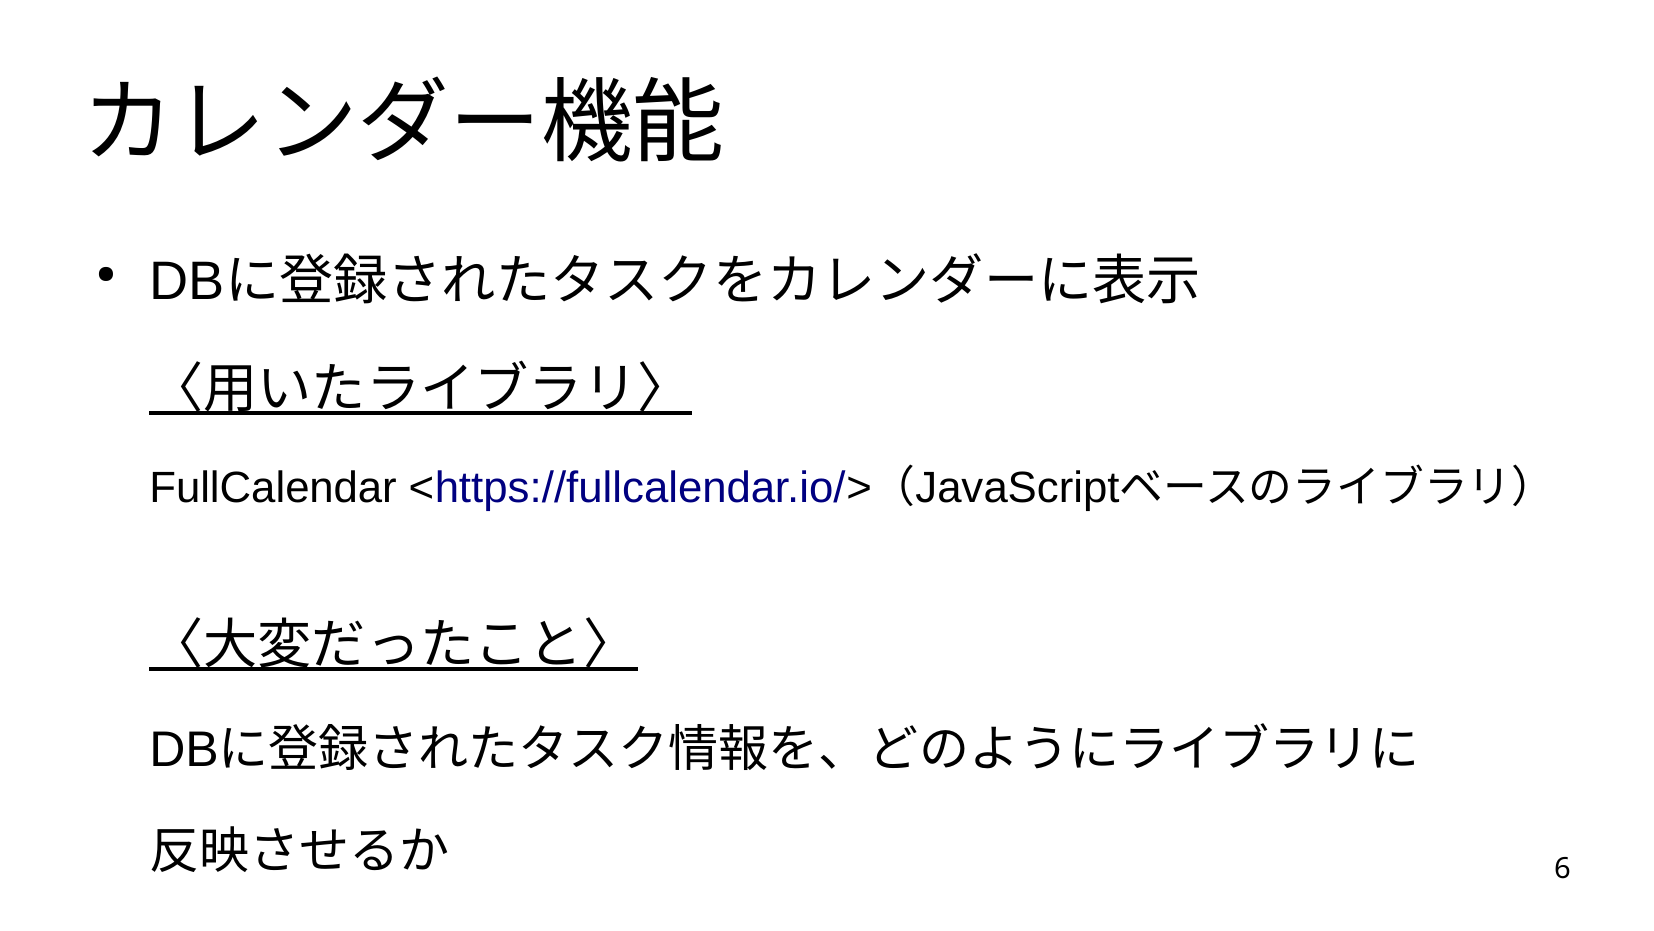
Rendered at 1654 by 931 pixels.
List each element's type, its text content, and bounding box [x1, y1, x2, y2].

list DBに登録されたタスクをカレンダーに表示 〈用いたライブラリ〉 FullCalendar <https://fullcalendar.io/>（JavaScriptベースのライブラリ） 〈大変だったこと〉 DBに登録されたタスク情報を、どのようにライブラリに 反映させるか [78, 236, 1626, 916]
title カレンダー機能 [82, 37, 1571, 193]
